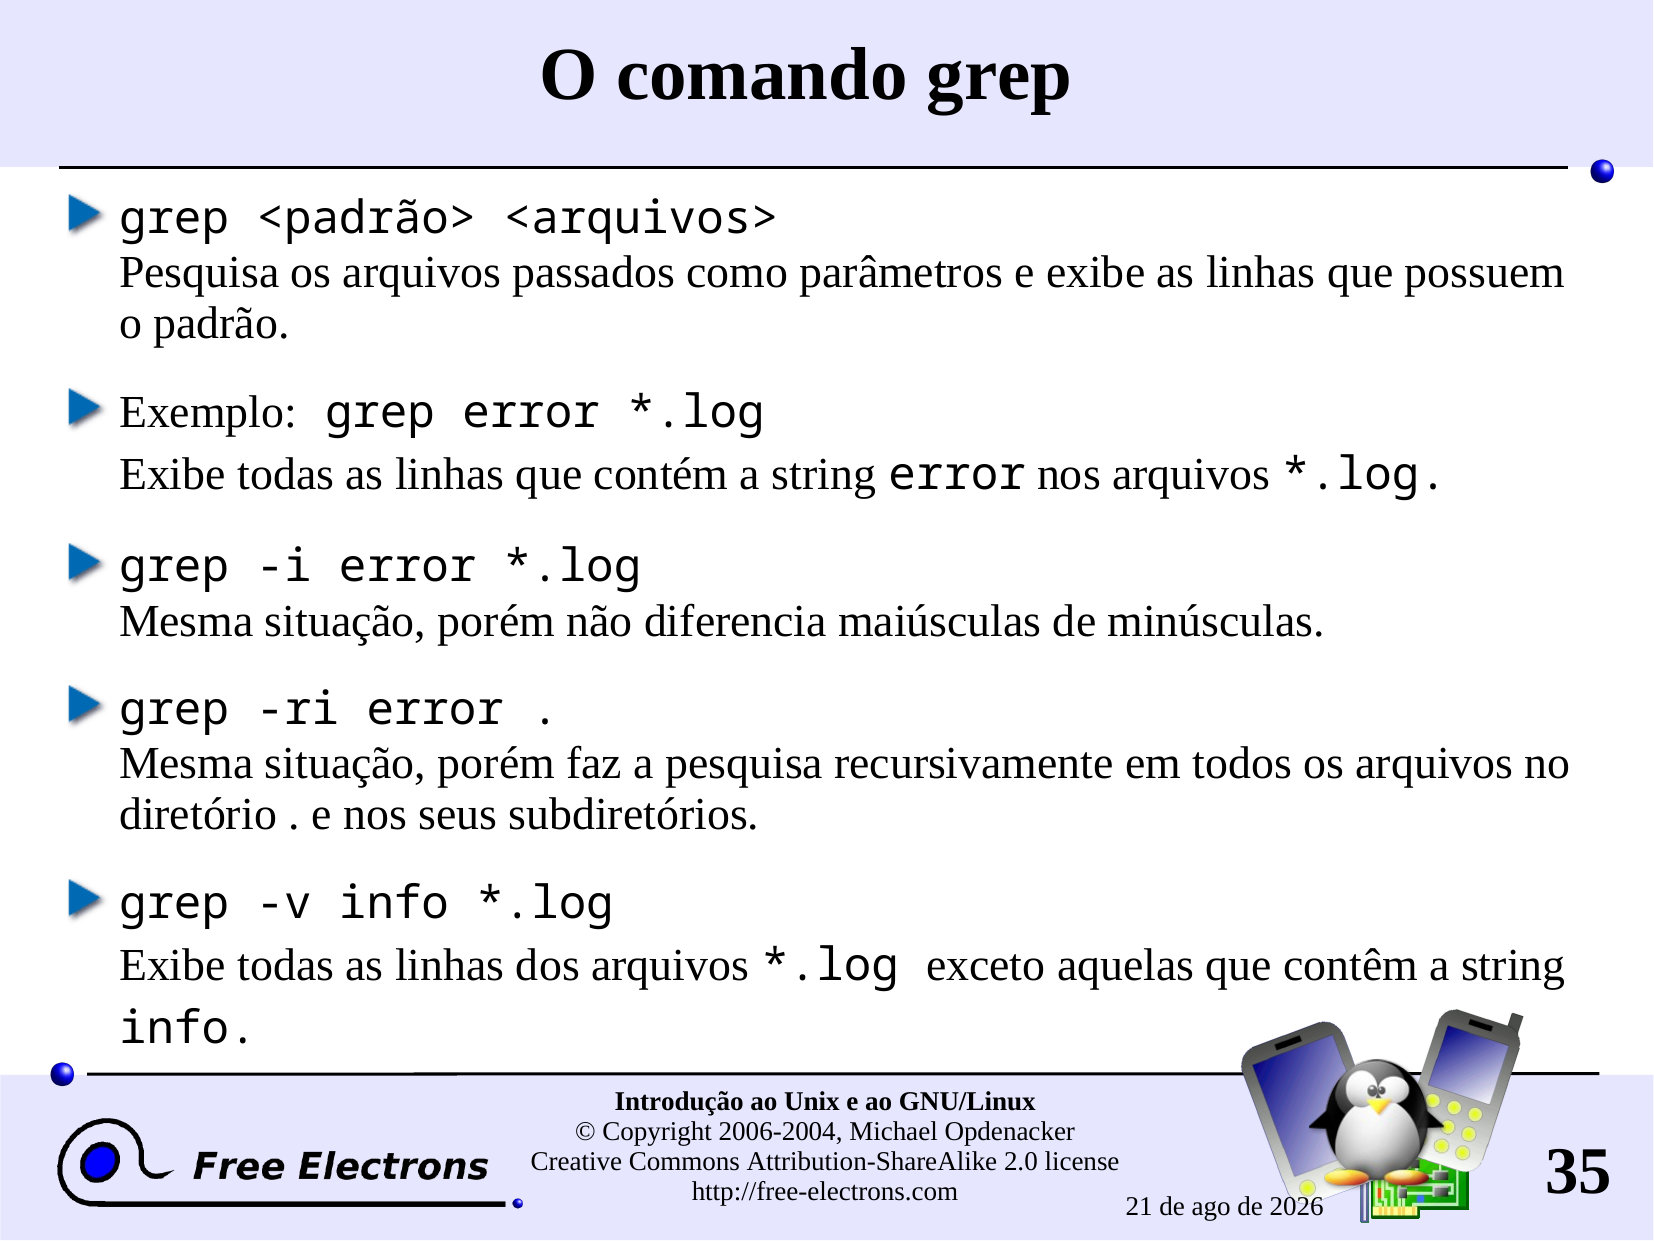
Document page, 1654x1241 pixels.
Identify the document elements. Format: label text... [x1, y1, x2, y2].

picture [1286, 1198, 1293, 1214]
picture [1225, 1016, 1537, 1241]
title O comando grep [60, 25, 1551, 124]
list grep <padrão> <arquivos> Pesquisa os arquivos passados como parâmetros e exibe as linhas que possuem o padrão. Exemplo: grep error *.log Exibe todas as linhas que contém a string error nos arquivos *.log. grep -i error *.log Mesma situação, porém não diferencia maiúsculas de minúsculas. grep -ri error . Mesma situação, porém faz a pesquisa recursivamente em todos os arquivos no diretório . e nos seus subdiretórios. grep -v info *.log Exibe todas as linhas dos arquivos *.log exceto aquelas que contêm a string info. [48, 184, 1599, 1016]
picture [50, 1107, 527, 1216]
